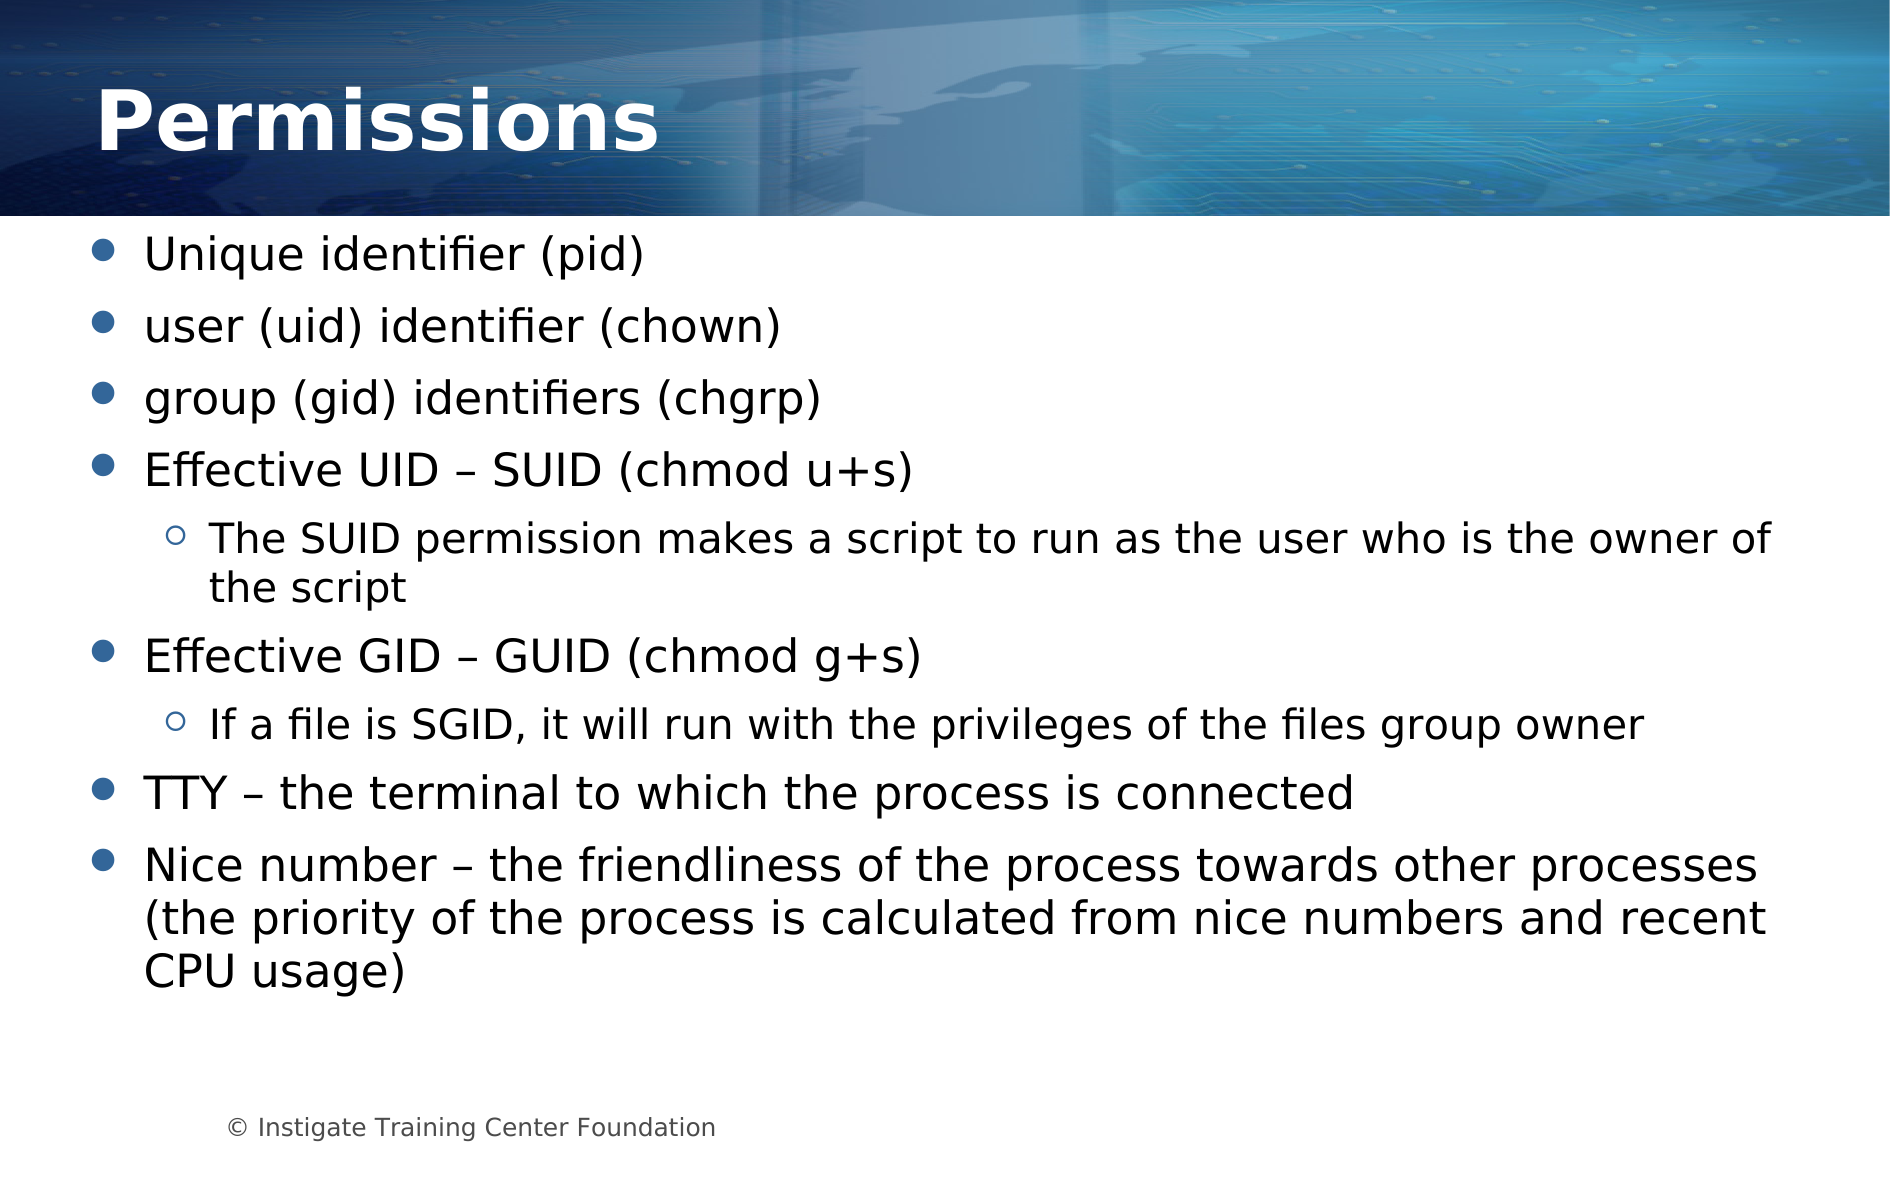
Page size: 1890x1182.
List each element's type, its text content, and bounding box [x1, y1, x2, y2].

list Unique identifier (pid) user (uid) identifier (chown) group (gid) identifiers (chgrp) Effective UID – SUID (chmod u+s) The SUID permission makes a script to run as the user who is the owner of the script Effective GID – GUID (chmod g+s) If a file is SGID, it will run with the privileges of the files group owner TTY – the terminal to which the process is connected Nice number – the friendliness of the process towards other processes (the priority of the process is calculated from nice numbers and recent CPU usage) [88, 228, 1788, 1003]
picture [0, 0, 1890, 216]
title Permissions [94, 47, 1793, 217]
